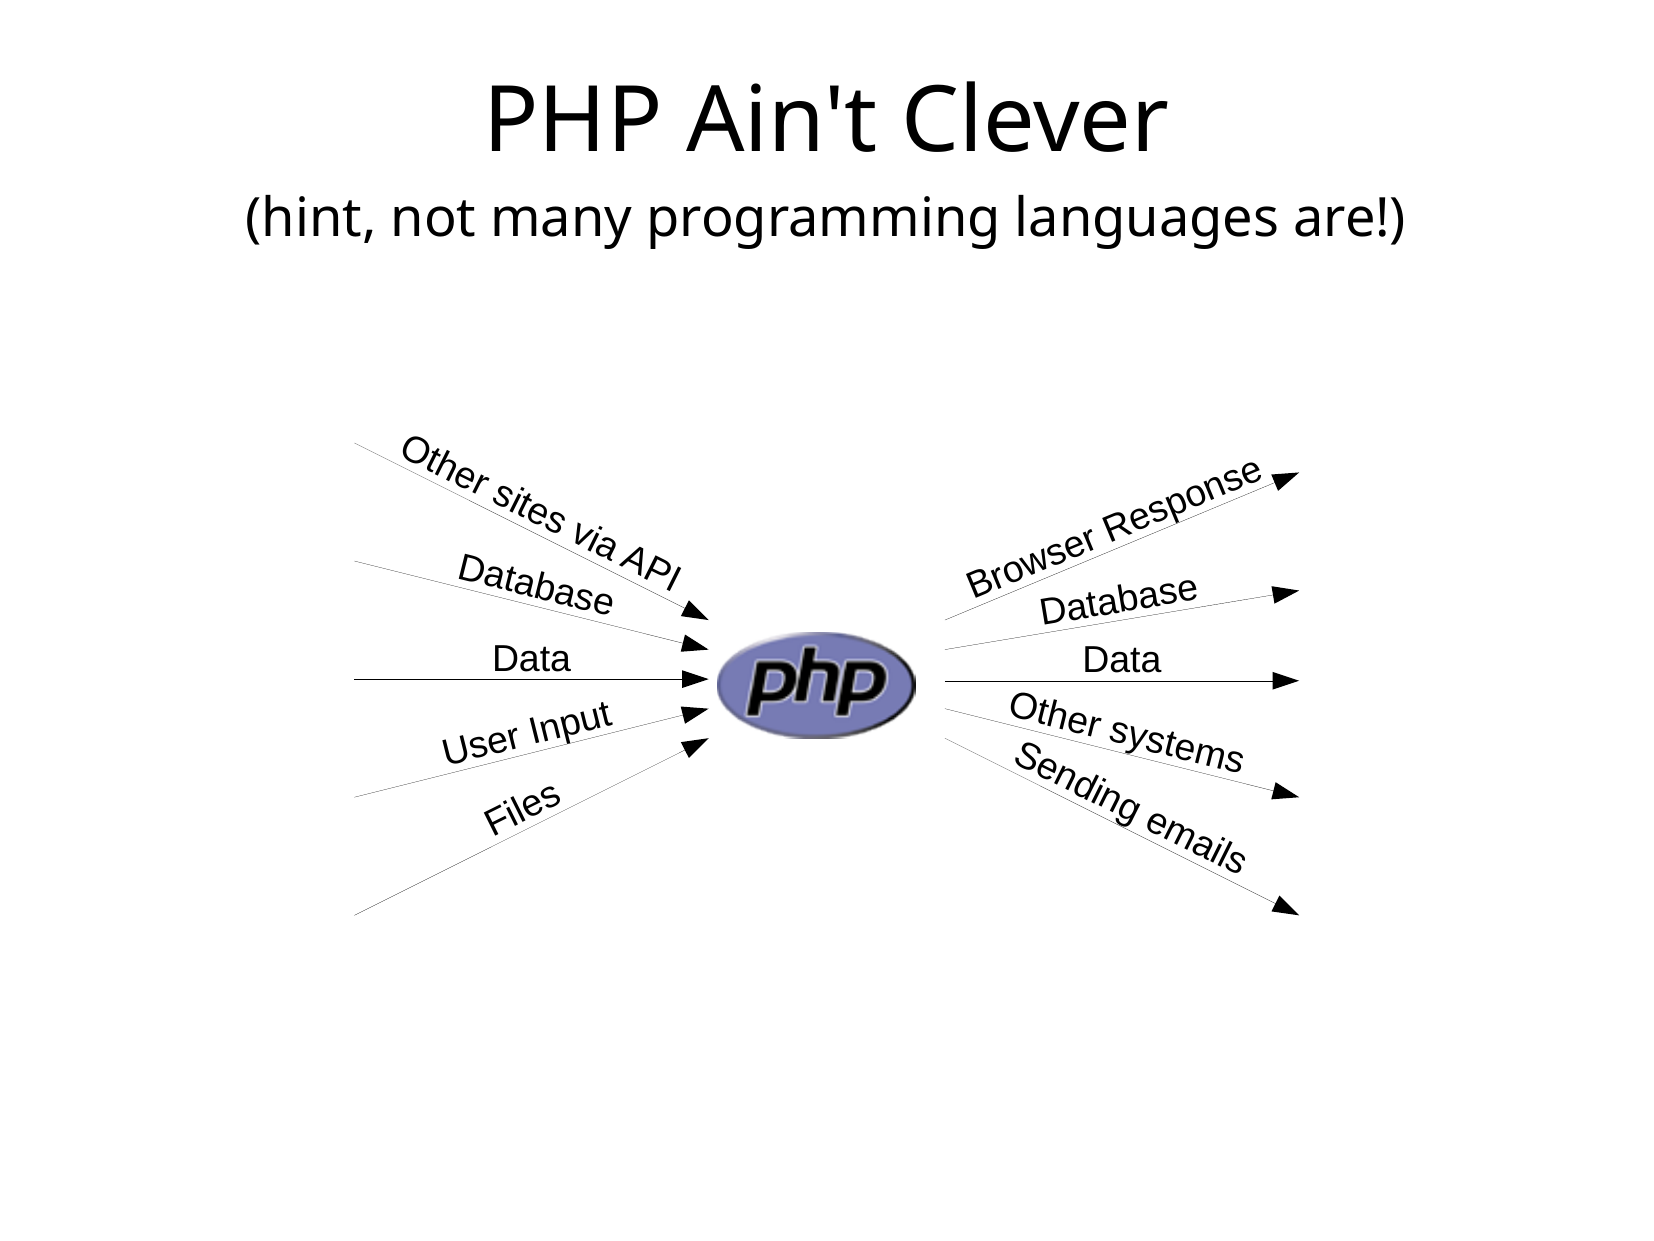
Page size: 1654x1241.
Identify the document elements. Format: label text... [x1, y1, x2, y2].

title PHP Ain't Clever (hint, not many programming languages are!) [82, 56, 1571, 250]
picture [717, 632, 916, 739]
